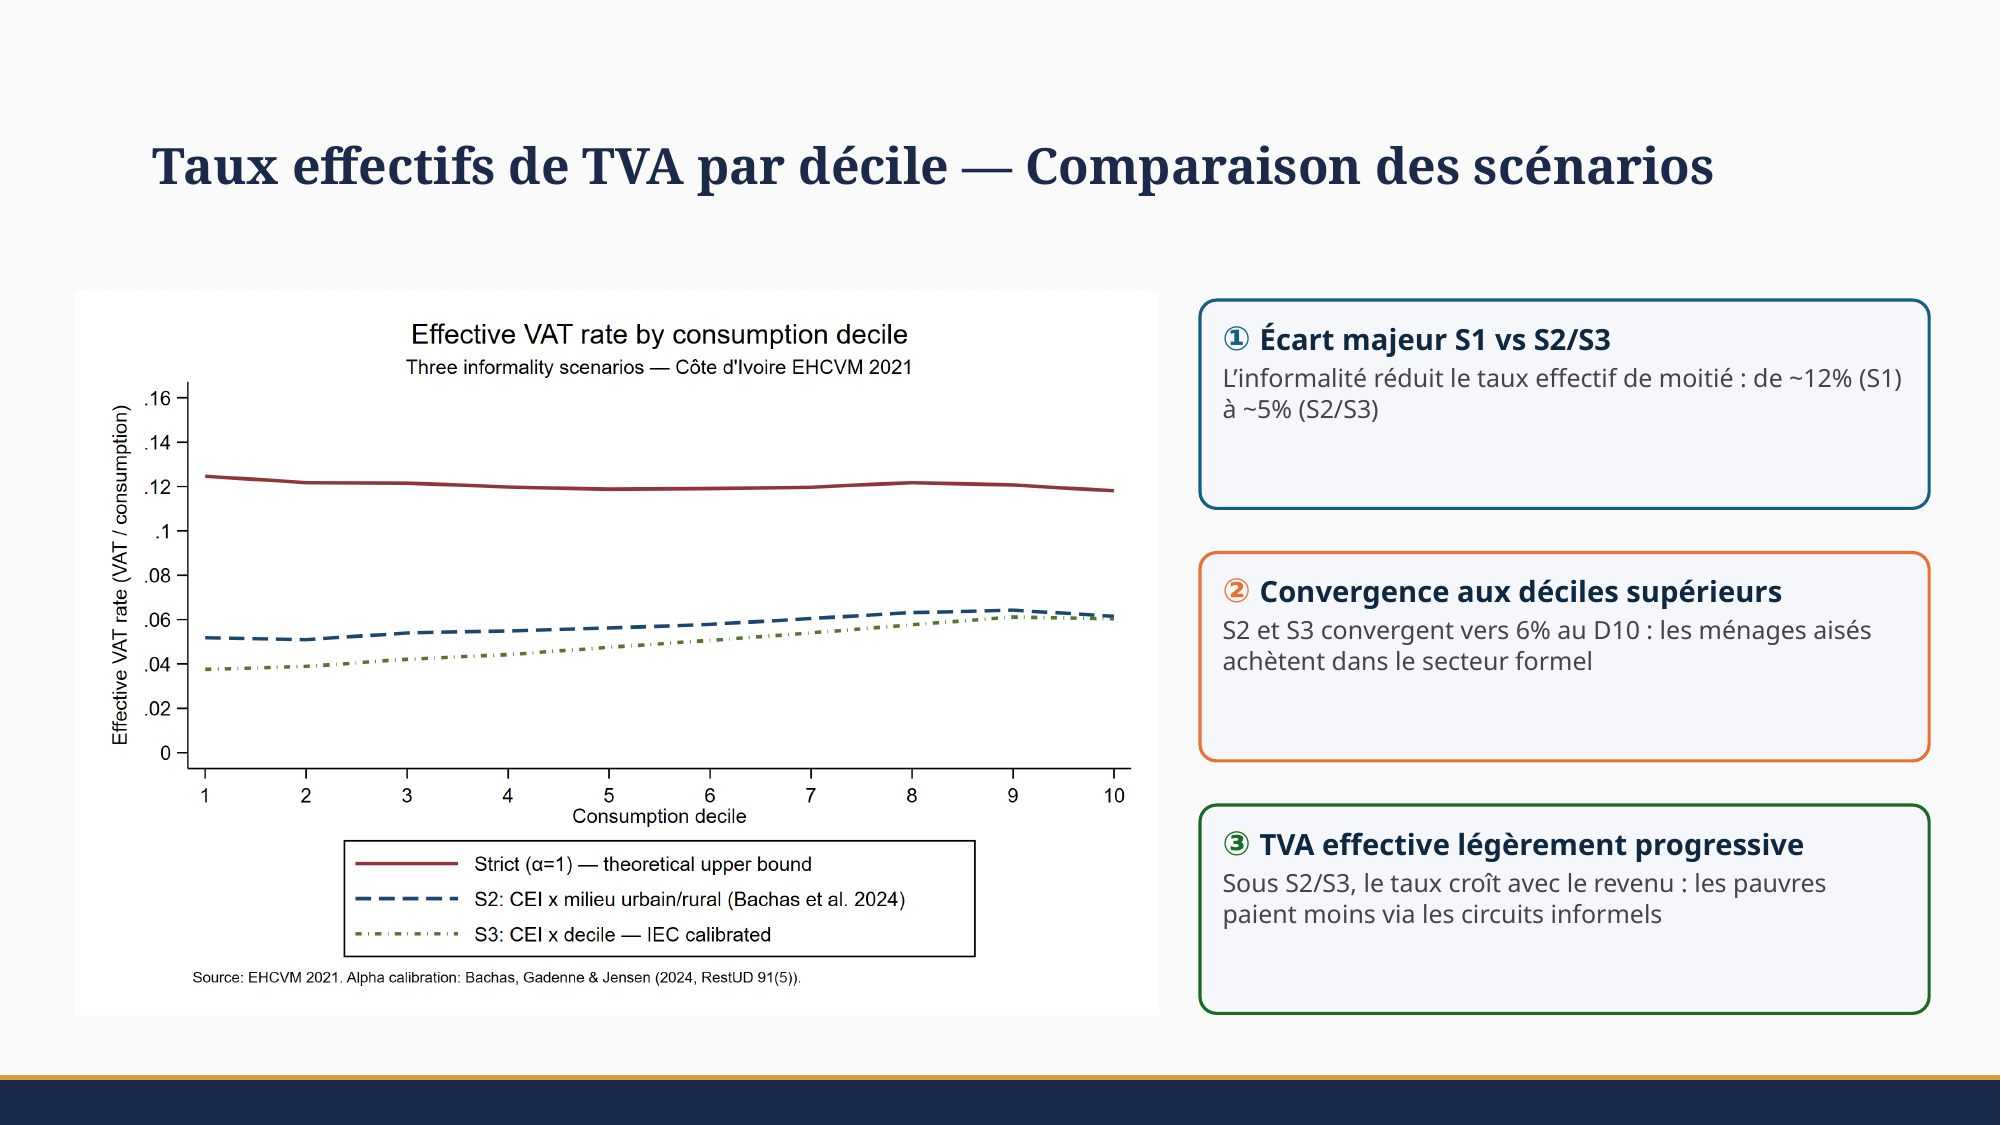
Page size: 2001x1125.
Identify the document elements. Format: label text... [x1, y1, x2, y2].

picture [75, 291, 1159, 1015]
text_box ③ TVA effective légèrement progressive Sous S2/S3, le taux croît avec le revenu : les pauvres paient moins via les circuits informels [1199, 804, 1930, 1014]
title Taux effectifs de TVA par décile — Comparaison des scénarios [137, 59, 1863, 278]
text_box ① Écart majeur S1 vs S2/S3 L’informalité réduit le taux effectif de moitié : de ~12% (S1) à ~5% (S2/S3) [1199, 299, 1930, 509]
text_box ② Convergence aux déciles supérieurs S2 et S3 convergent vers 6% au D10 : les ménages aisés achètent dans le secteur formel [1199, 552, 1930, 761]
